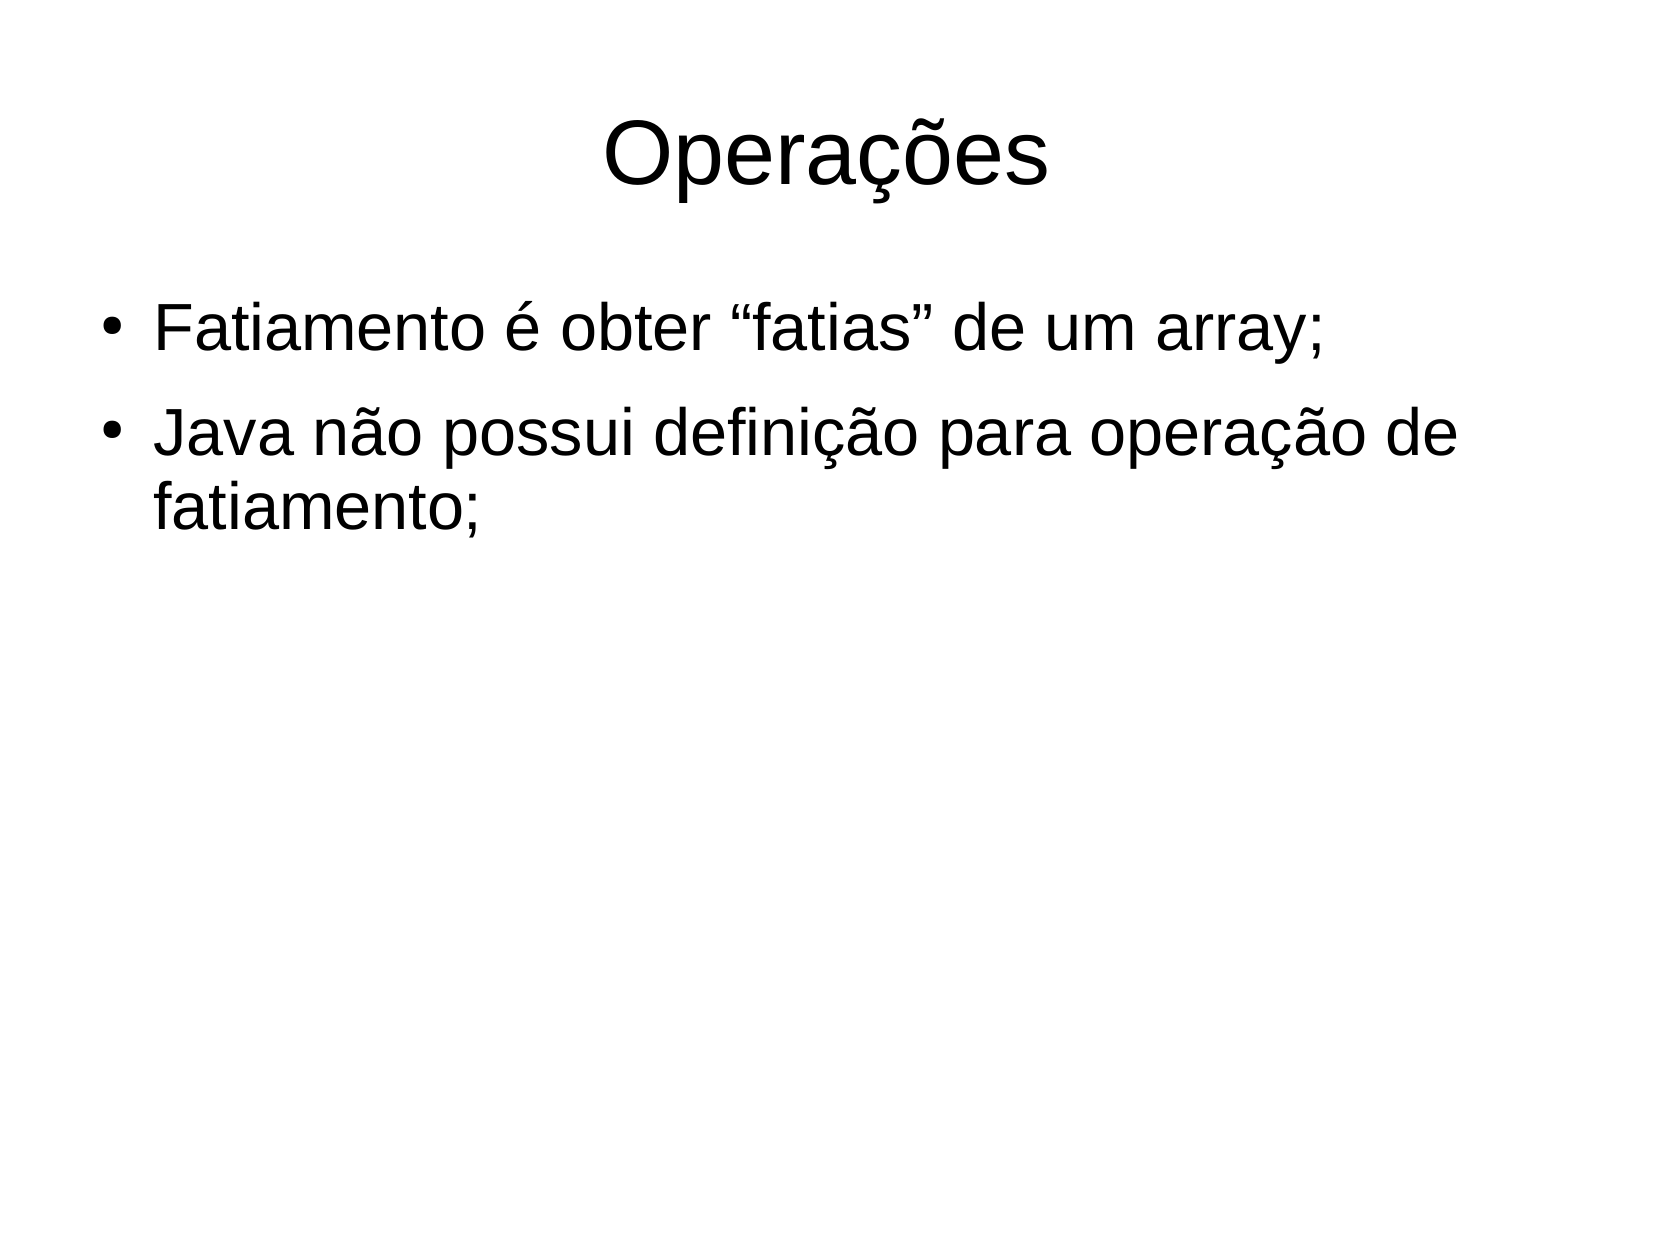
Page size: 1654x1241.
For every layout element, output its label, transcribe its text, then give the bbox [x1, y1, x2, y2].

list Fatiamento é obter “fatias” de um array; Java não possui definição para operação de fatiamento; [82, 290, 1571, 1010]
title Operações [82, 49, 1571, 257]
